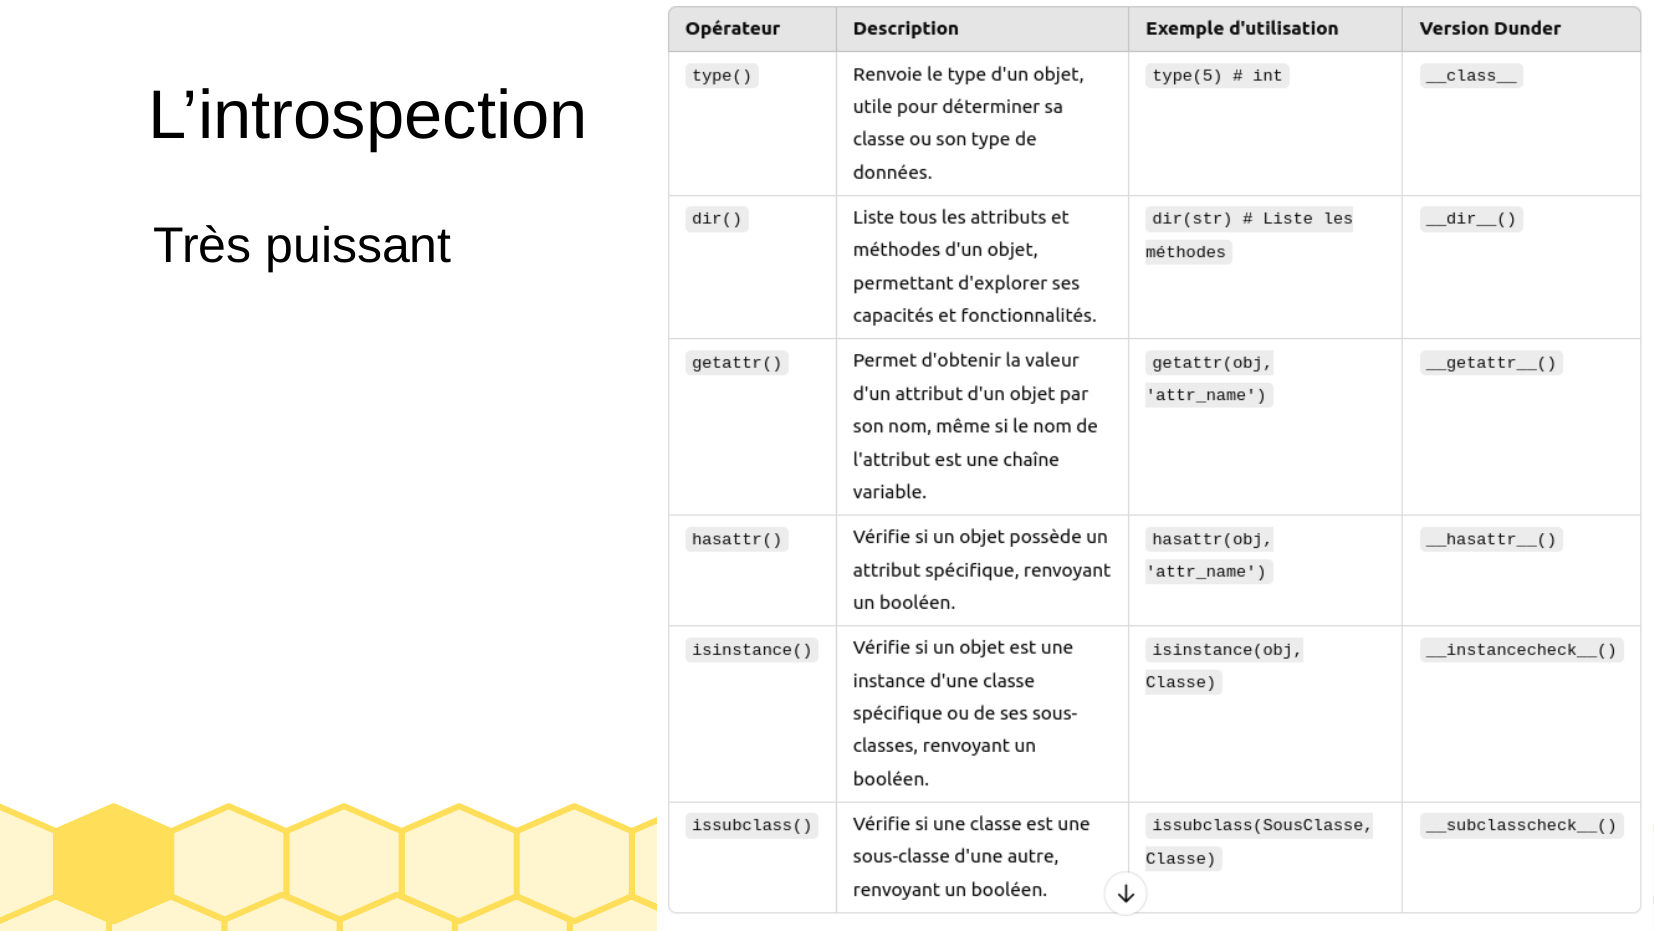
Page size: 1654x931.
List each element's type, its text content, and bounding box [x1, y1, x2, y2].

list Très puissant [82, 217, 657, 758]
picture [657, 0, 1654, 931]
title L’introspection [0, 37, 657, 193]
